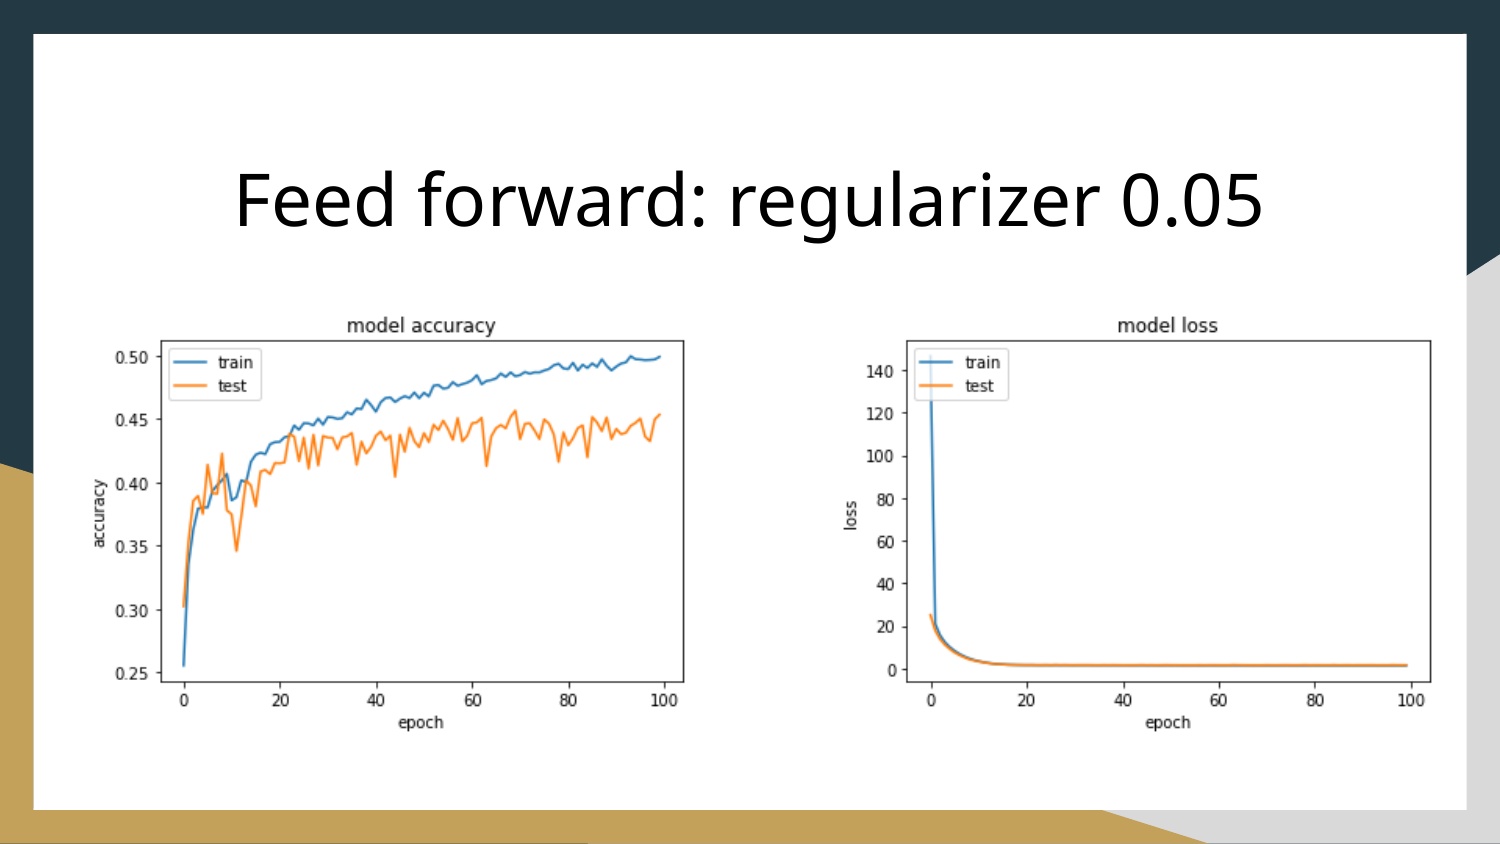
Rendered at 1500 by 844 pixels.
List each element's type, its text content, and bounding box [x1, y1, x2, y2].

picture [81, 306, 694, 741]
title Feed forward: regularizer 0.05 [134, 138, 1366, 296]
picture [833, 306, 1441, 741]
